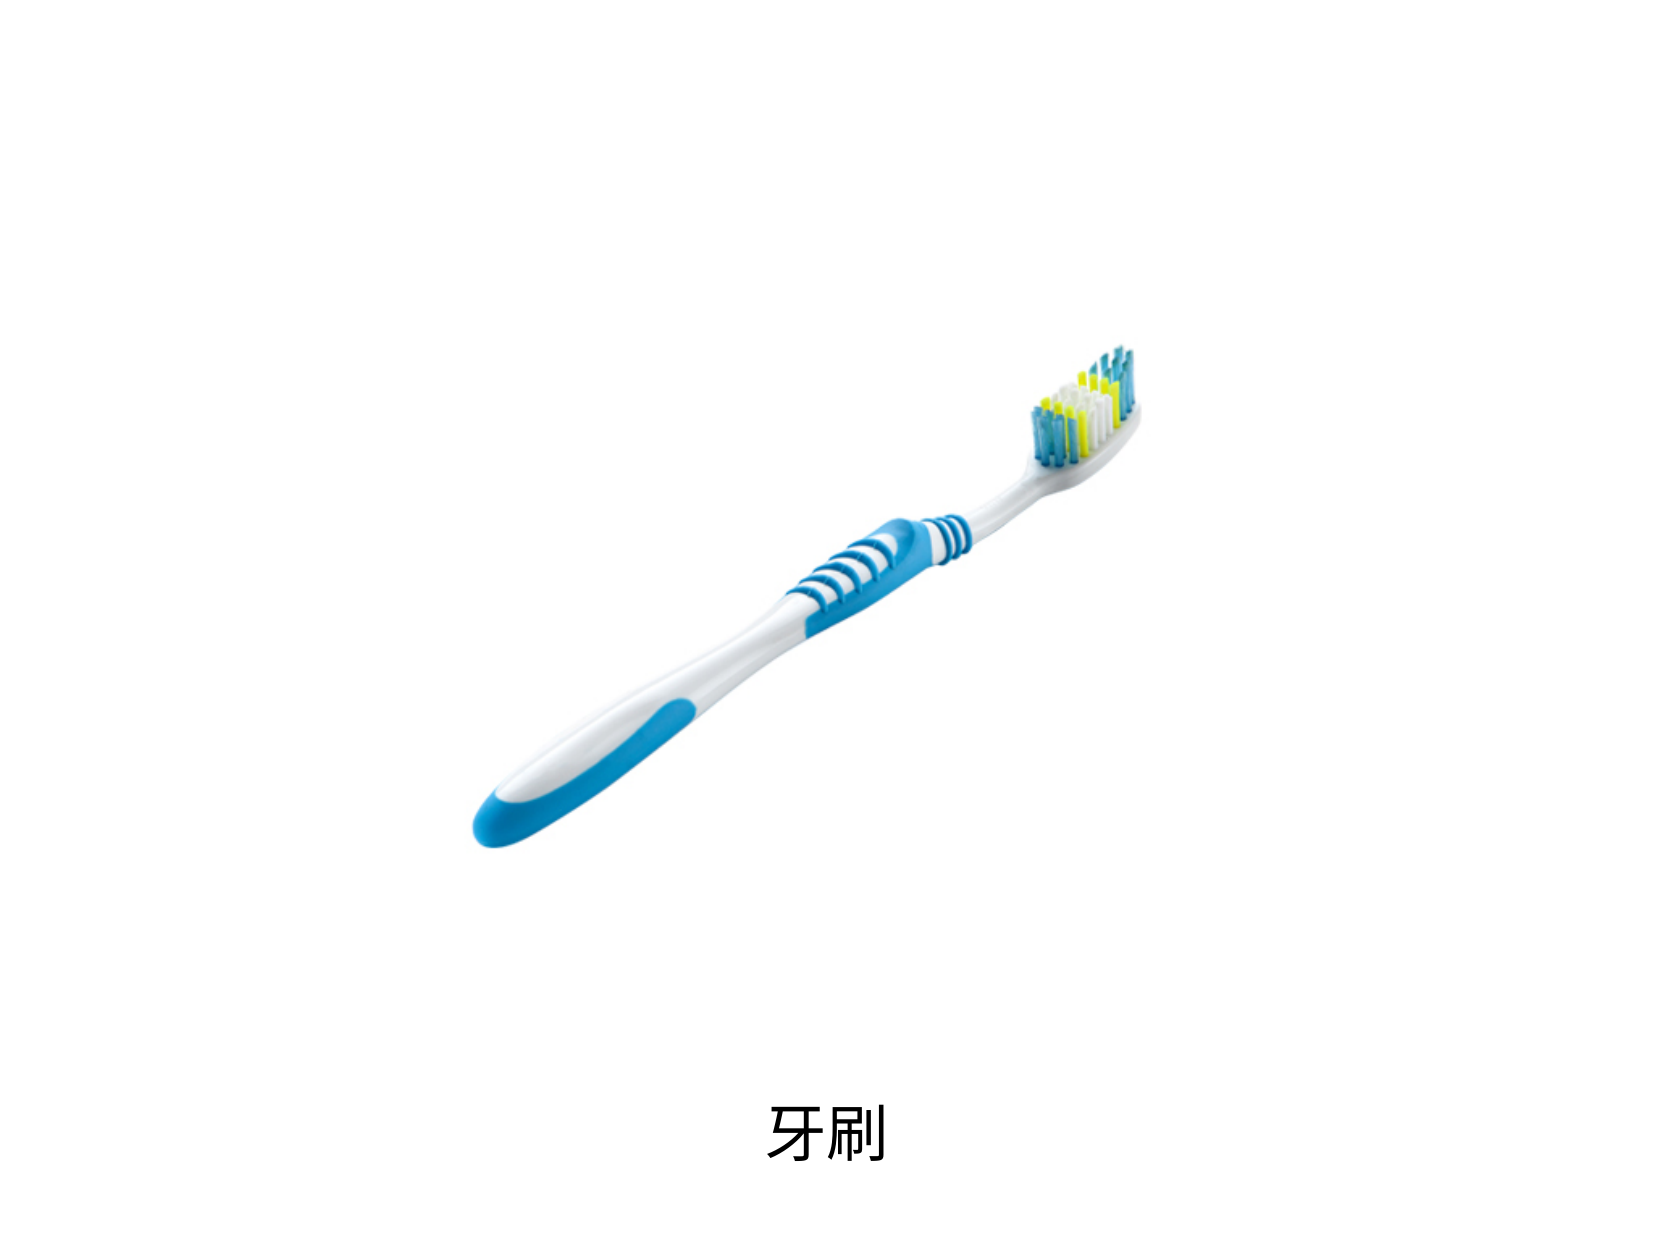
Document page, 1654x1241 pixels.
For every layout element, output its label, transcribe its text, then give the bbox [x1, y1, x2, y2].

picture [0, 0, 1654, 1241]
title 牙刷 [82, 1025, 1571, 1233]
